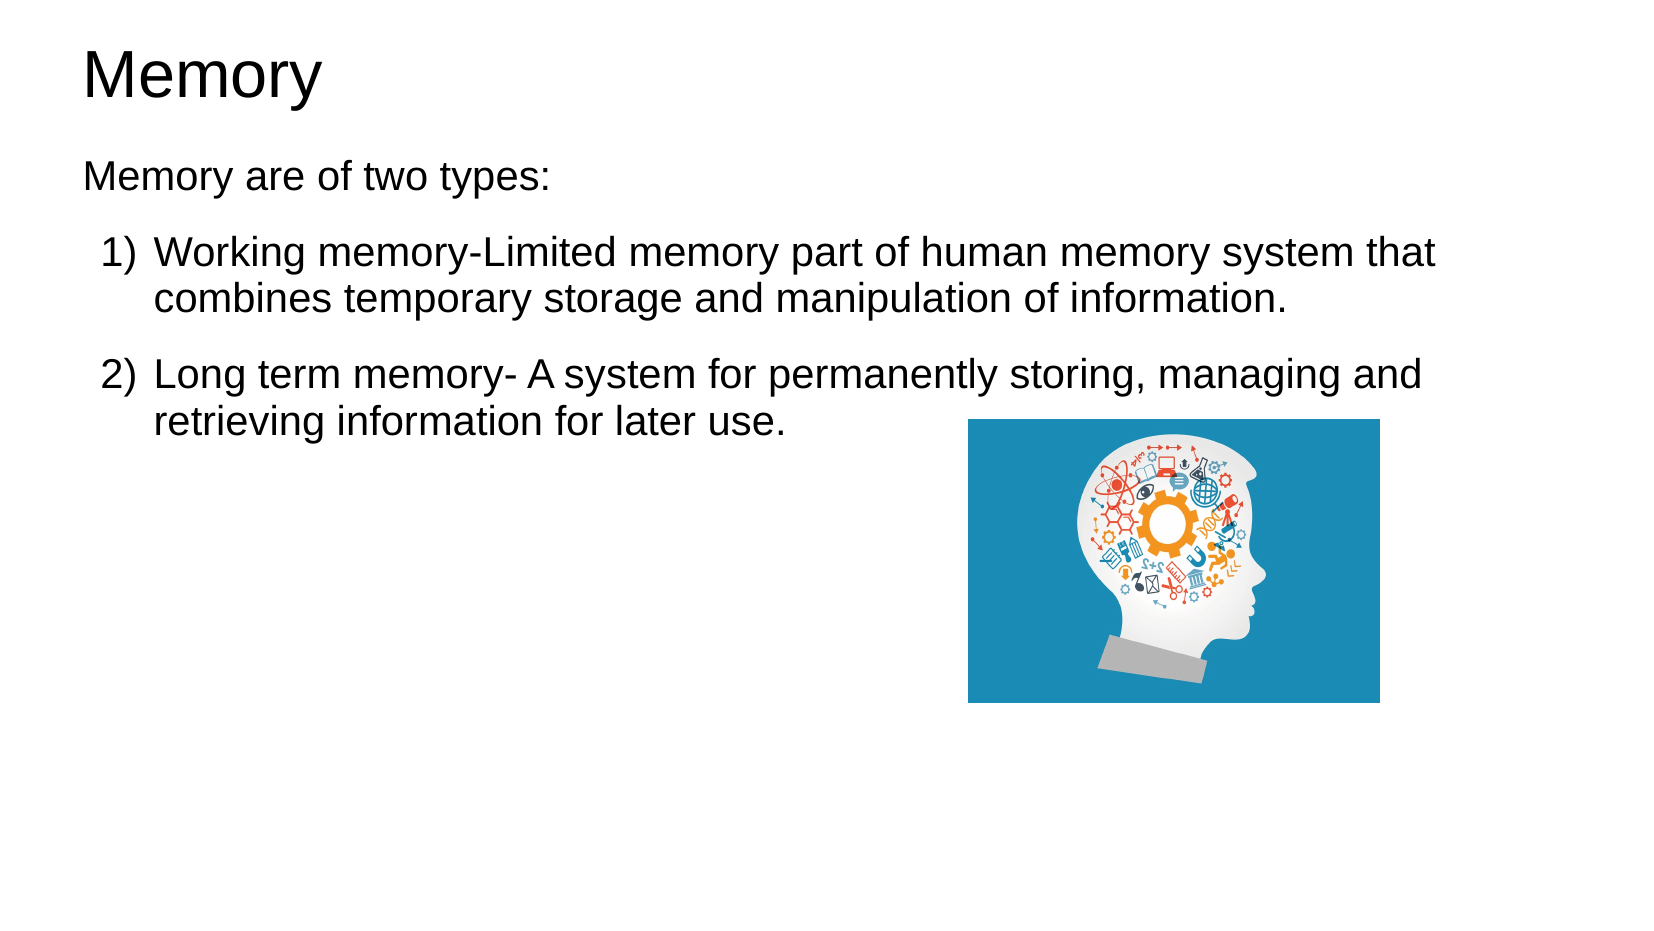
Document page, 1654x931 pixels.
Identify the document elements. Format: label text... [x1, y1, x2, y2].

picture [968, 419, 1380, 703]
list Memory are of two types: Working memory-Limited memory part of human memory system that combines temporary storage and manipulation of information. Long term memory- A system for permanently storing, managing and retrieving information for later use. [82, 152, 1571, 693]
title Memory [82, 37, 1571, 152]
